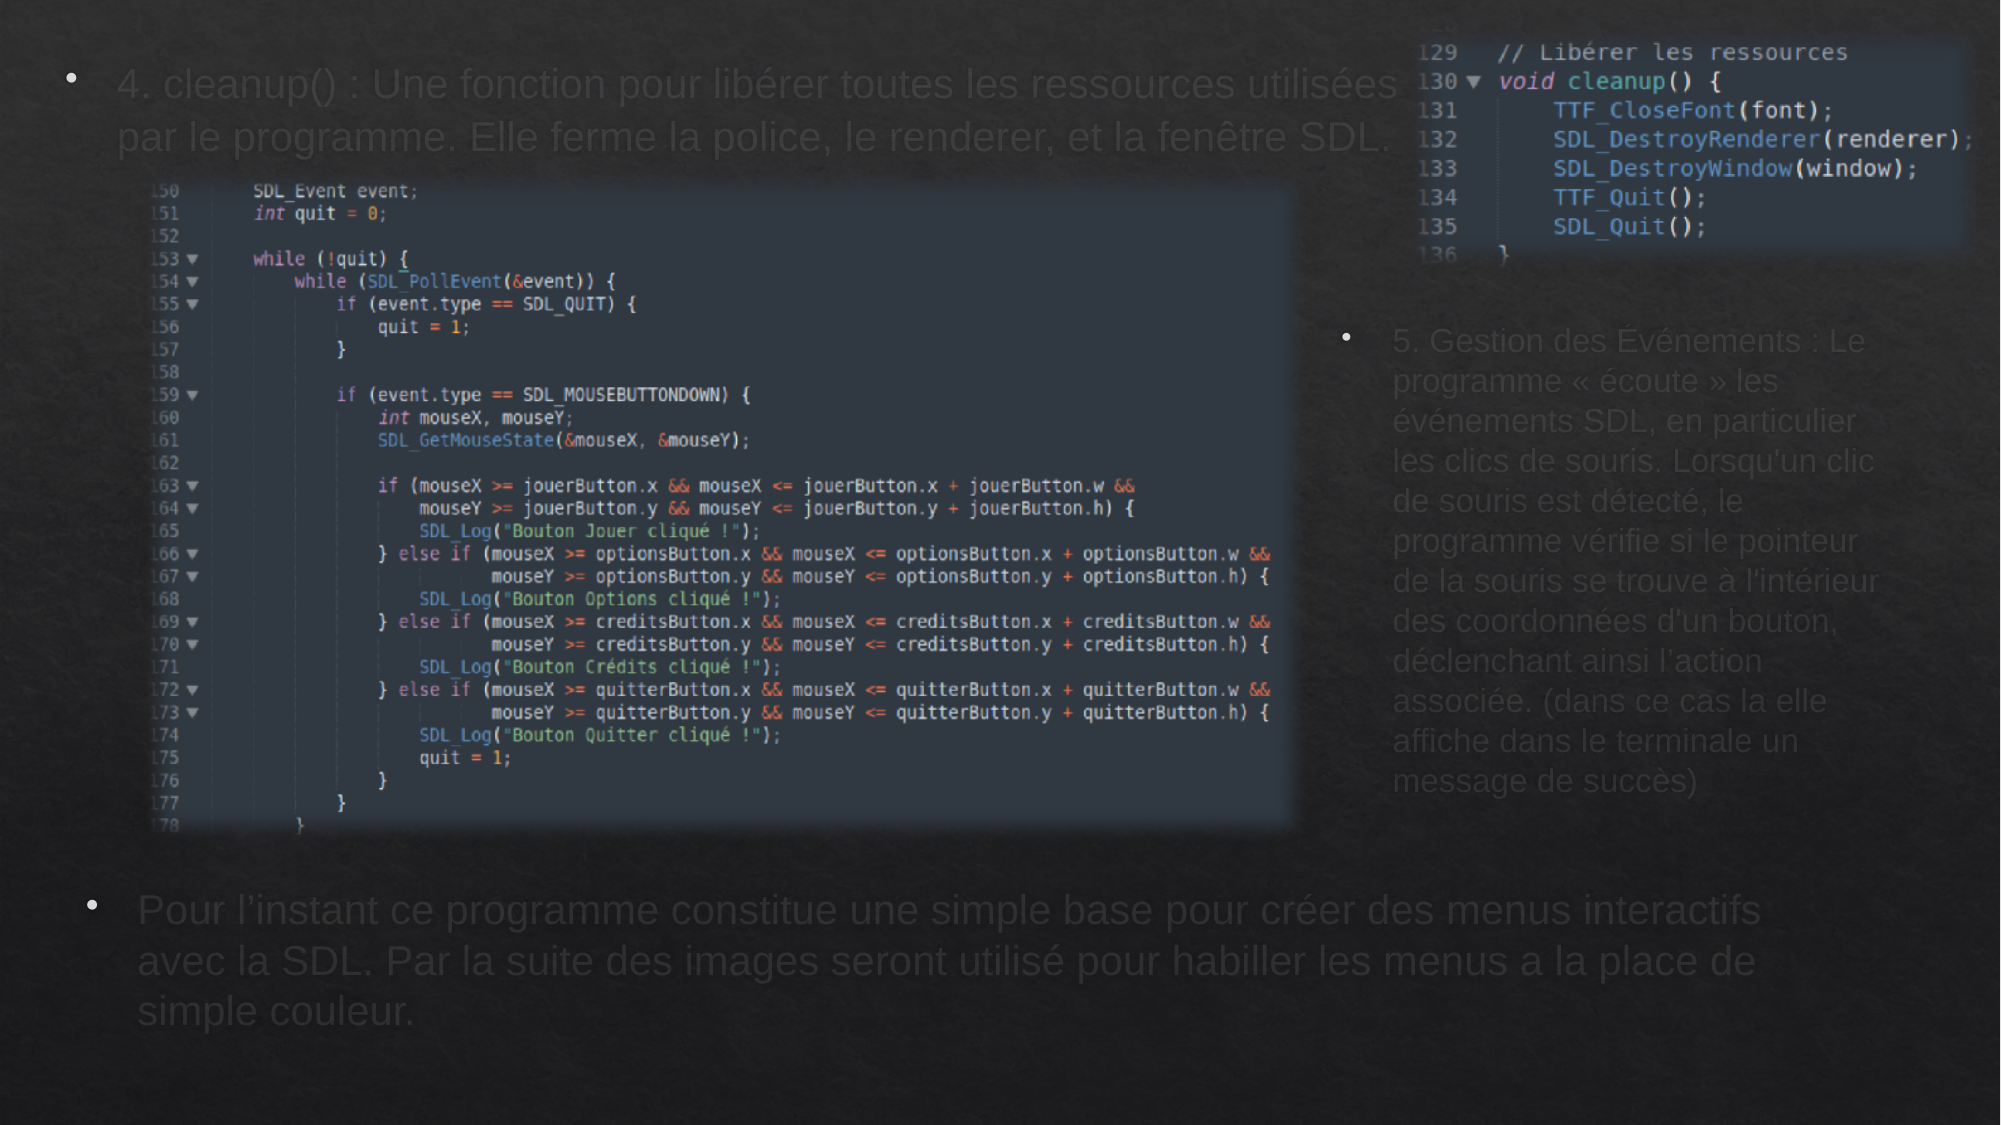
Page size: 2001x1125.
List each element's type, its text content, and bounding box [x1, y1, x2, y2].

text_box 5. Gestion des Événements : Le programme « écoute » les événements SDL, en particulier les clics de souris. Lorsqu'un clic de souris est détecté, le programme vérifie si le pointeur de la souris se trouve à l'intérieur des coordonnées d'un bouton, déclenchant ainsi l’action associée. (dans ce cas la elle affiche dans le terminale un message de succès) [1321, 312, 1917, 846]
text_box Pour l’instant ce programme constitue une simple base pour créer des menus interactifs avec la SDL. Par la suite des images seront utilisé pour habiller les menus a la place de simple couleur. [66, 875, 1801, 1060]
list 4. cleanup() : Une fonction pour libérer toutes les ressources utilisées par le programme. Elle ferme la police, le renderer, et la fenêtre SDL. [45, 45, 1406, 205]
picture [0, 0, 2001, 1125]
